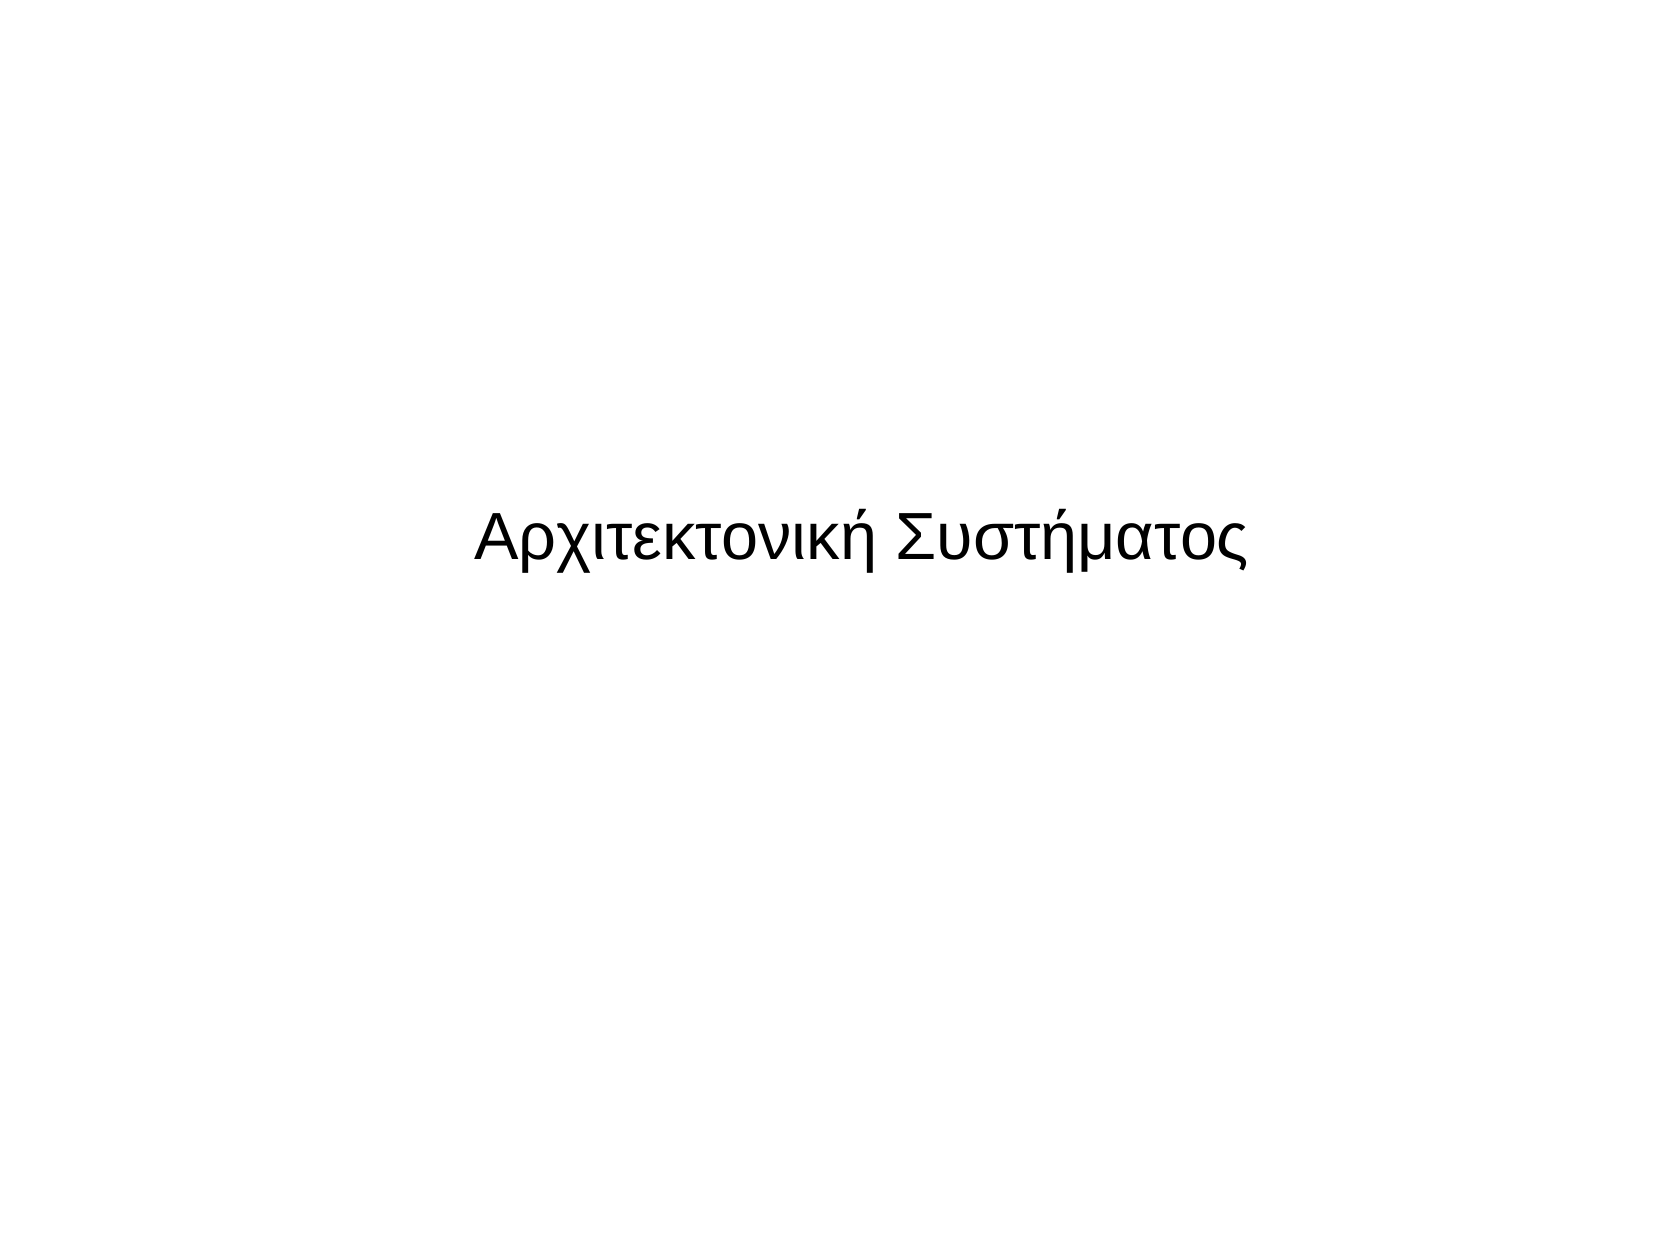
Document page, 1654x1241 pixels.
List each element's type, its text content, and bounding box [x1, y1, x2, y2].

list Αρχιτεκτονική Συστήματος [82, 290, 1571, 1010]
